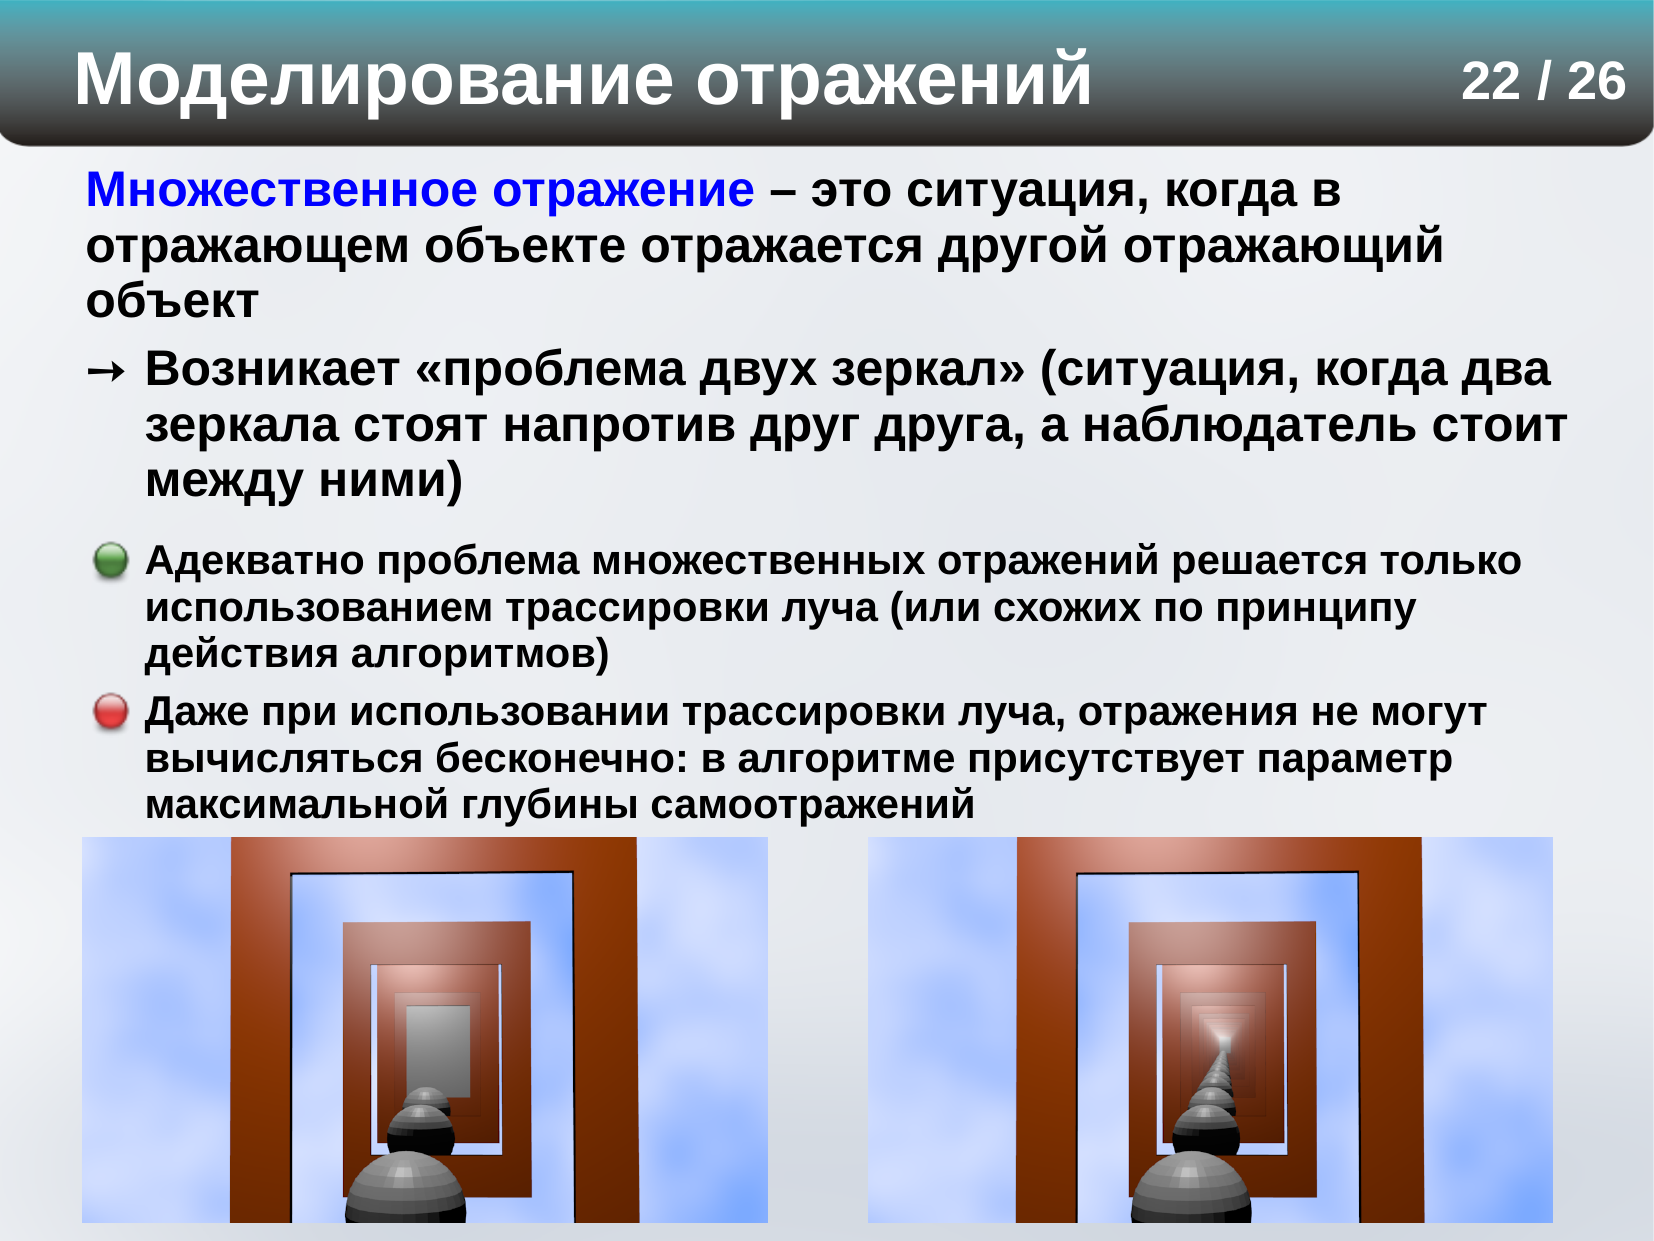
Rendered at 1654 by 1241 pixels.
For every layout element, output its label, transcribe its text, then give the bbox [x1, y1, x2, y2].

text_box <номер> / 26 [1446, 42, 1654, 179]
picture [0, 0, 1654, 1241]
text_box Множественное отражение – это ситуация, когда в отражающем объекте отражается другой отражающий объект Возникает «проблема двух зеркал» (ситуация, когда два зеркала стоят напротив друг друга, а наблюдатель стоит между ними) Адекватно проблема множественных отражений решается только использованием трассировки луча (или схожих по принципу действия алгоритмов) Даже при использовании трассировки луча, отражения не могут вычисляться бесконечно: в алгоритме присутствует параметр максимальной глубины самоотражений [70, 153, 1625, 836]
text_box Моделирование отражений [59, 29, 1300, 129]
